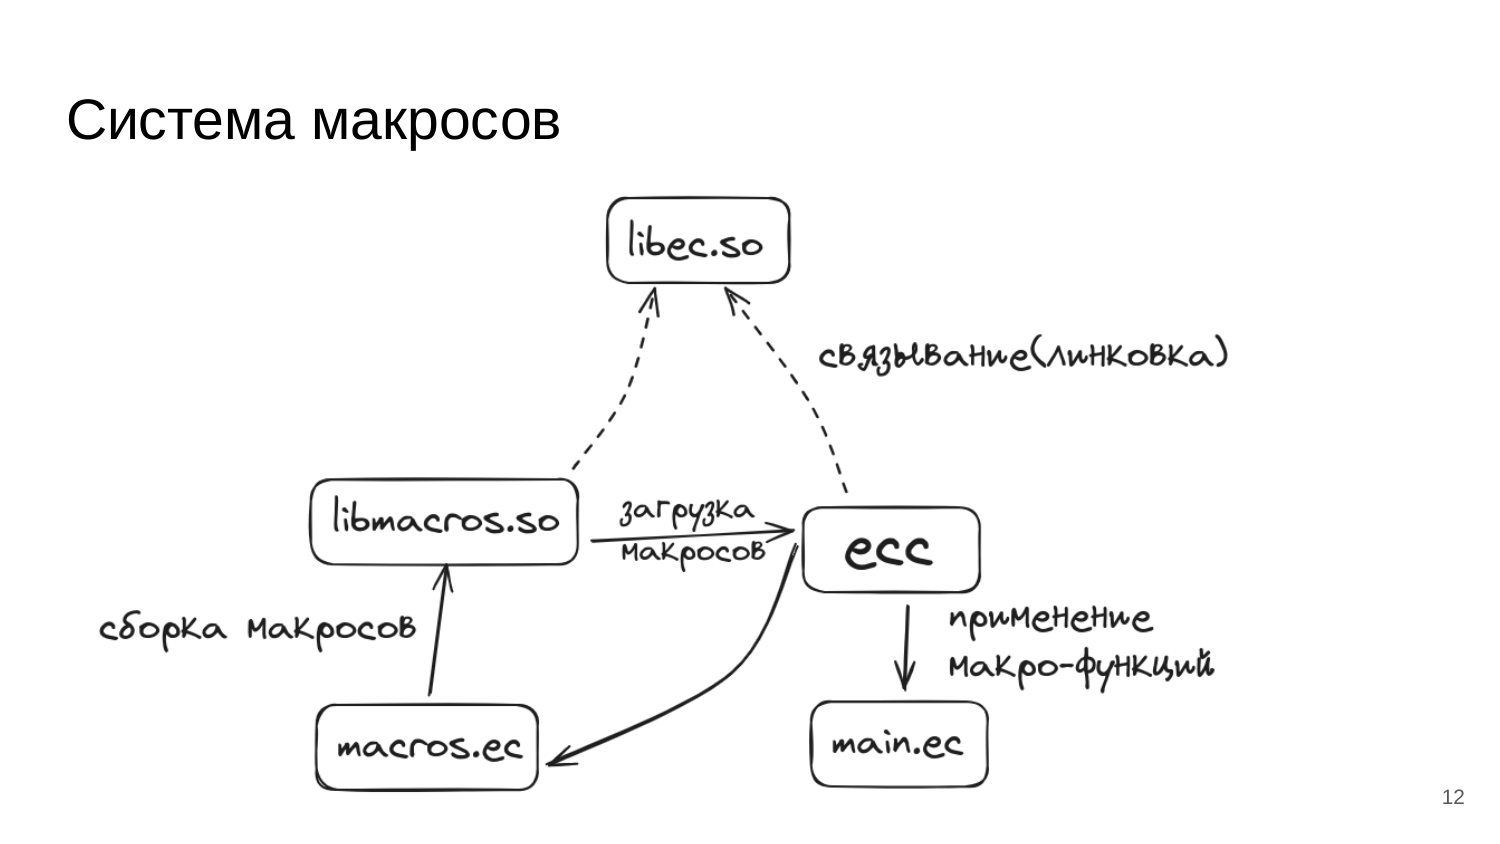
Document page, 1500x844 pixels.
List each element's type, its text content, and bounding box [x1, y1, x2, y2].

picture [88, 187, 1238, 801]
title Система макросов [51, 72, 1449, 167]
